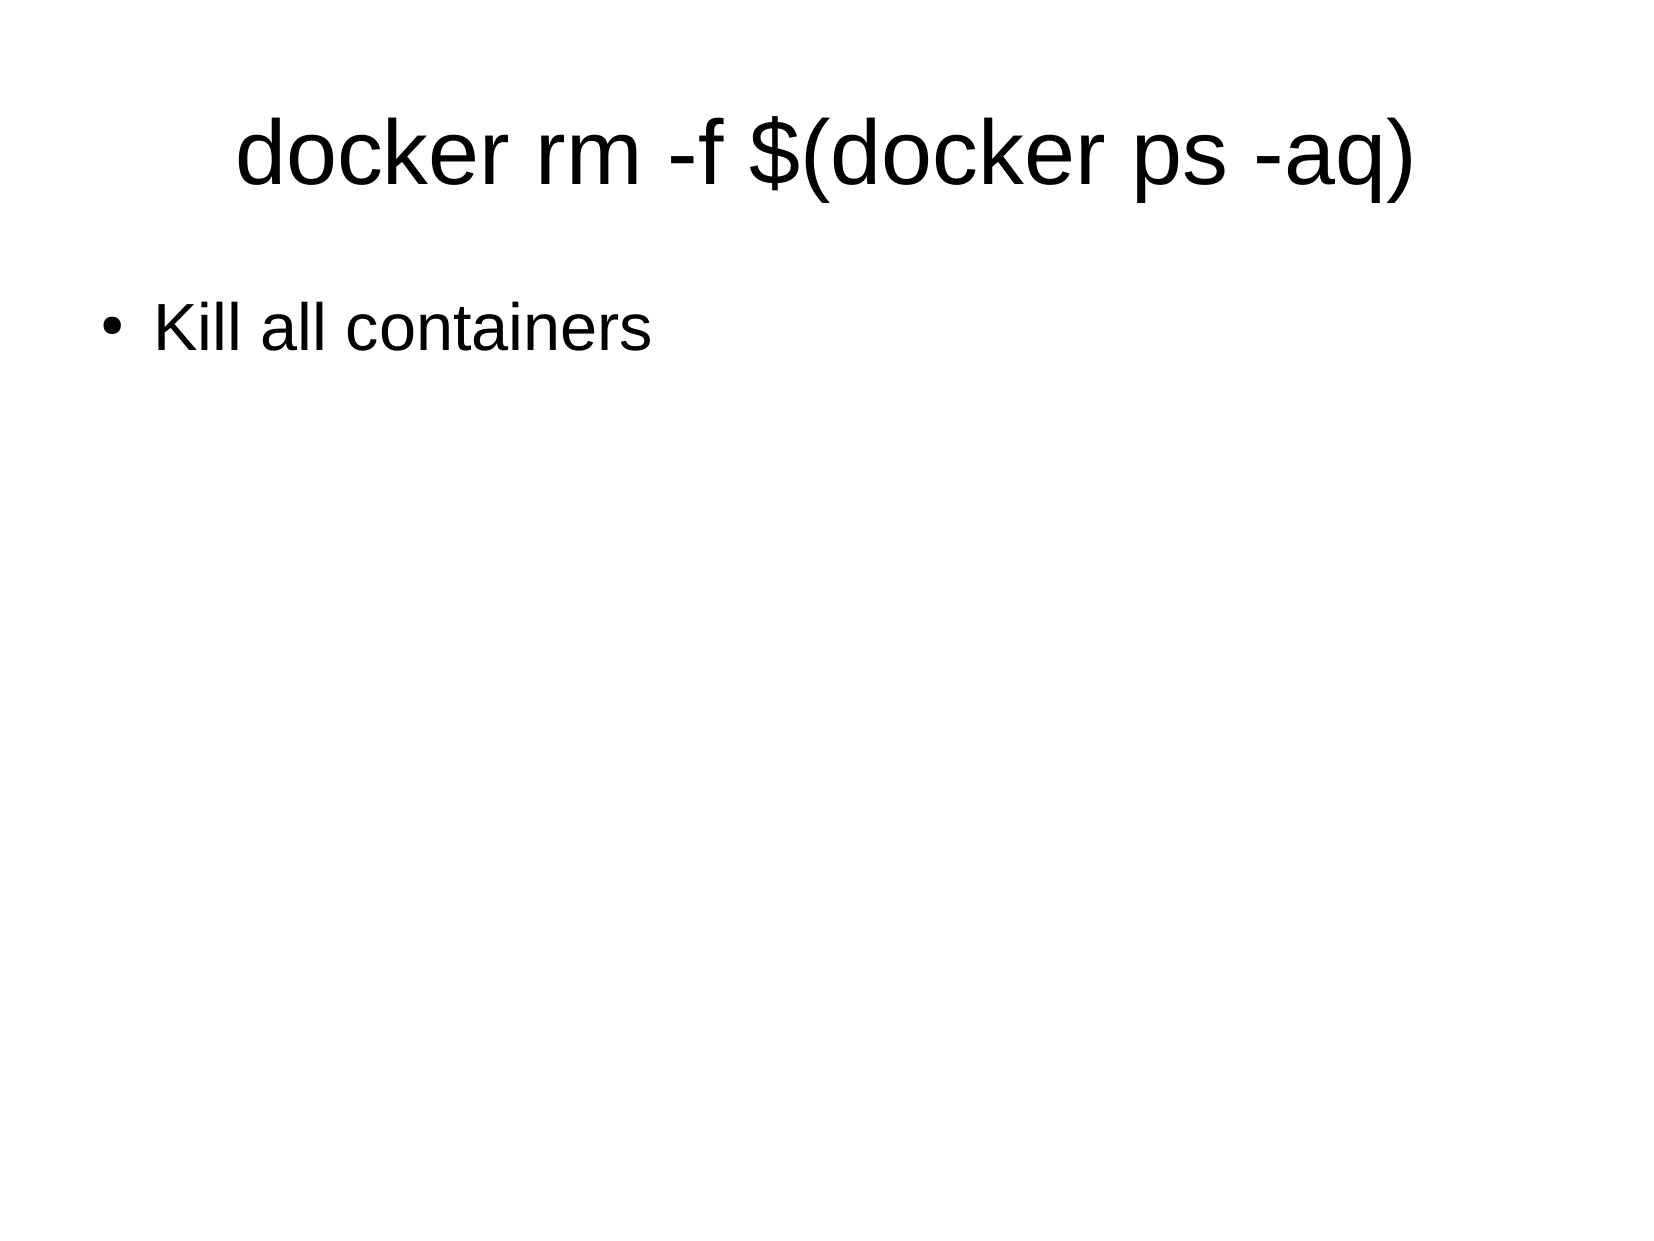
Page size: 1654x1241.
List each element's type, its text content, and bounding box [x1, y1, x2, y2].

title docker rm -f $(docker ps -aq) [82, 49, 1571, 257]
list Kill all containers [82, 290, 1571, 1010]
